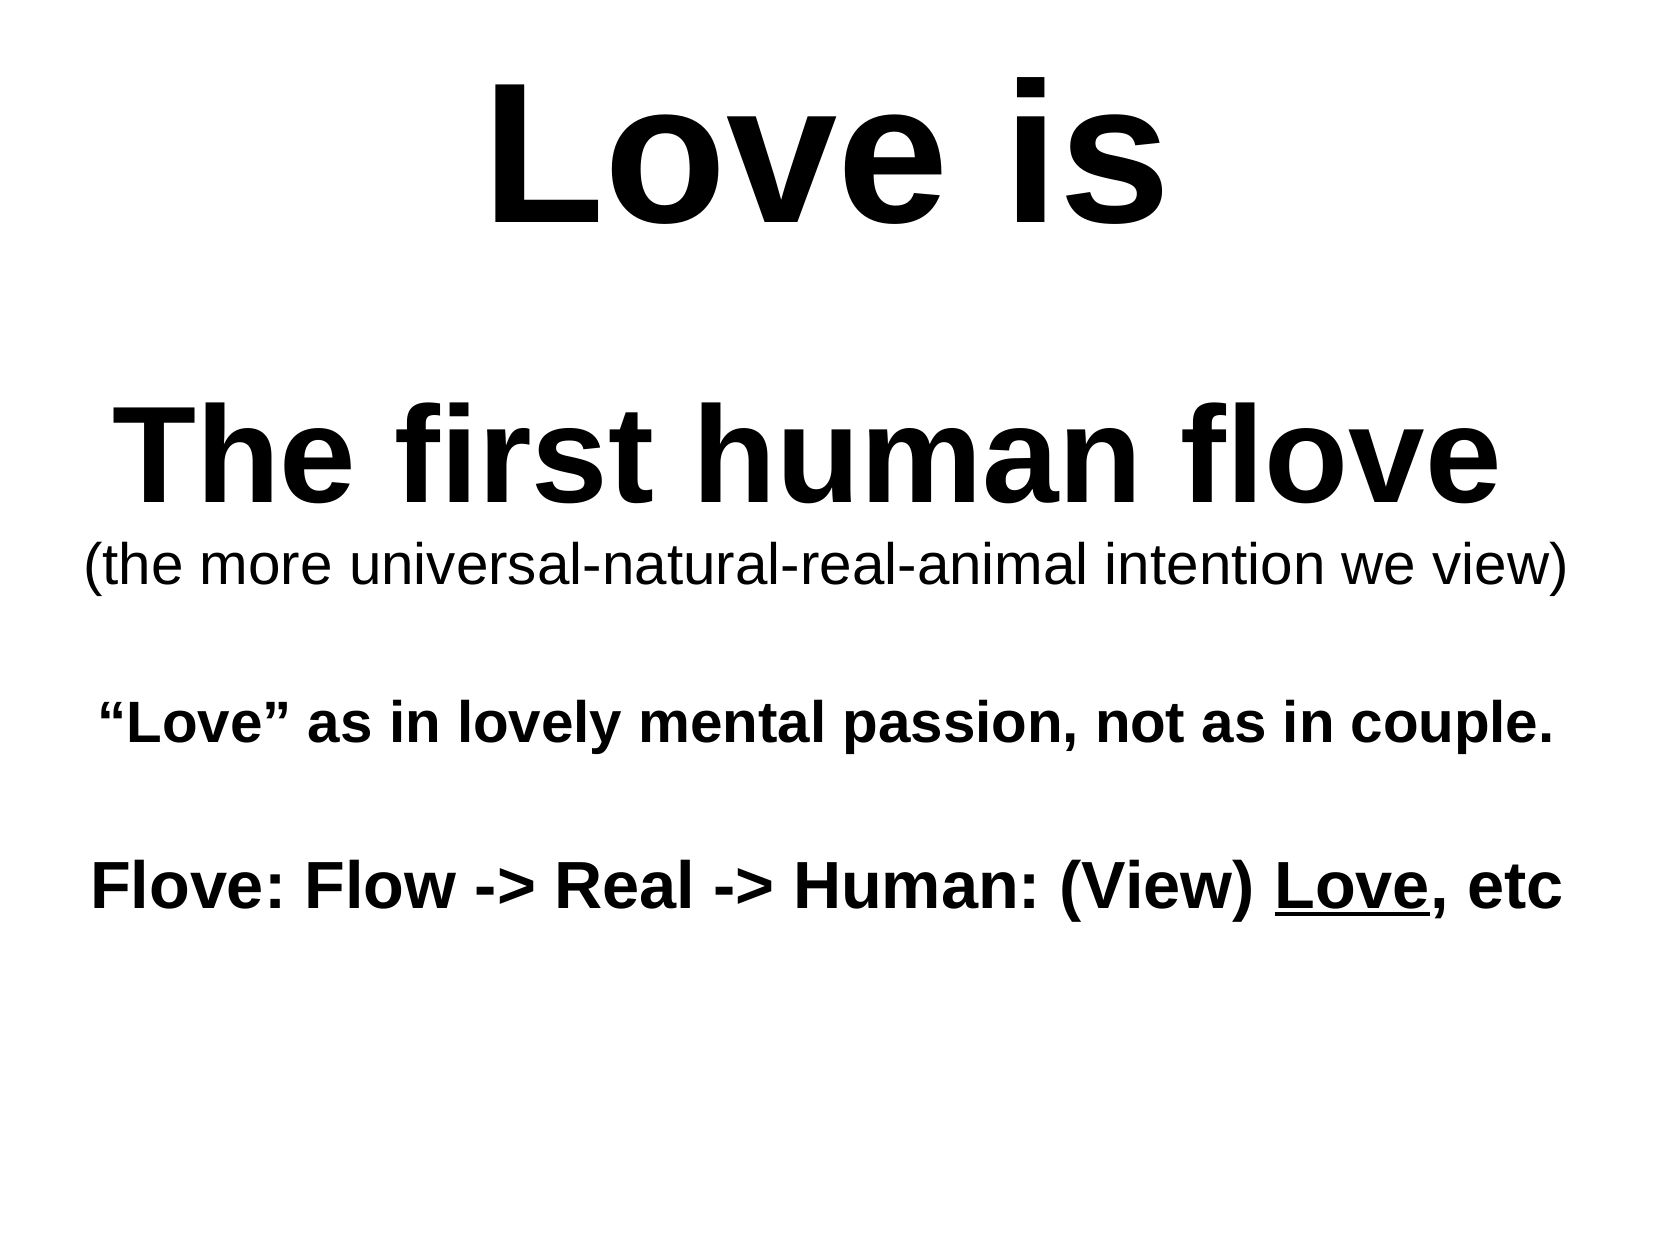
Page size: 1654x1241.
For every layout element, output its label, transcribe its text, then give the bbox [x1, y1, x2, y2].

subtitle The first human flove (the more universal-natural-real-animal intention we view) “Love” as in lovely mental passion, not as in couple. Flove: Flow -> Real -> Human: (View) Love, etc [82, 128, 1571, 1172]
title Love is [82, 41, 1571, 128]
